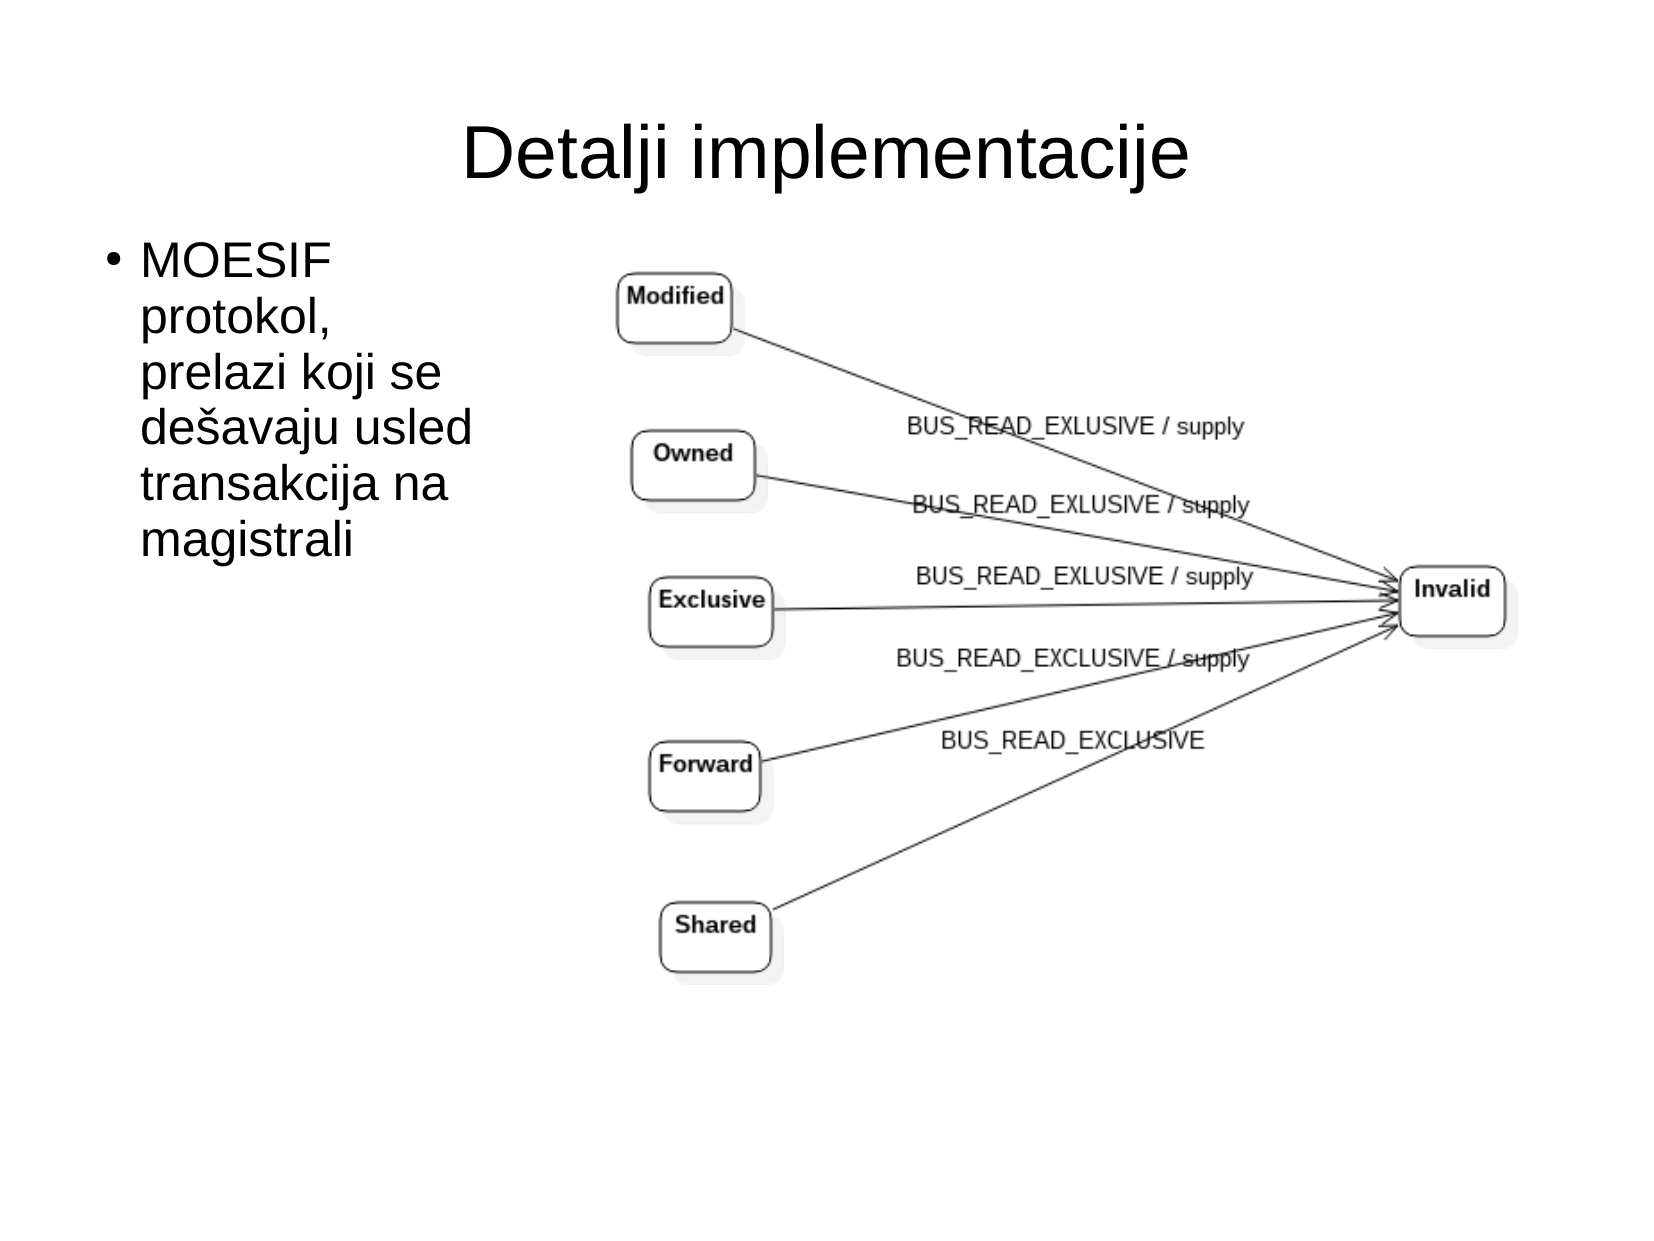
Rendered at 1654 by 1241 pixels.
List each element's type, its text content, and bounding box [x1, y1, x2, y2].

picture [600, 256, 1577, 1044]
text_box MOESIF protokol, prelazi koji se dešavaju usled transakcija na magistrali [90, 225, 496, 575]
title Detalji implementacije [82, 49, 1571, 257]
